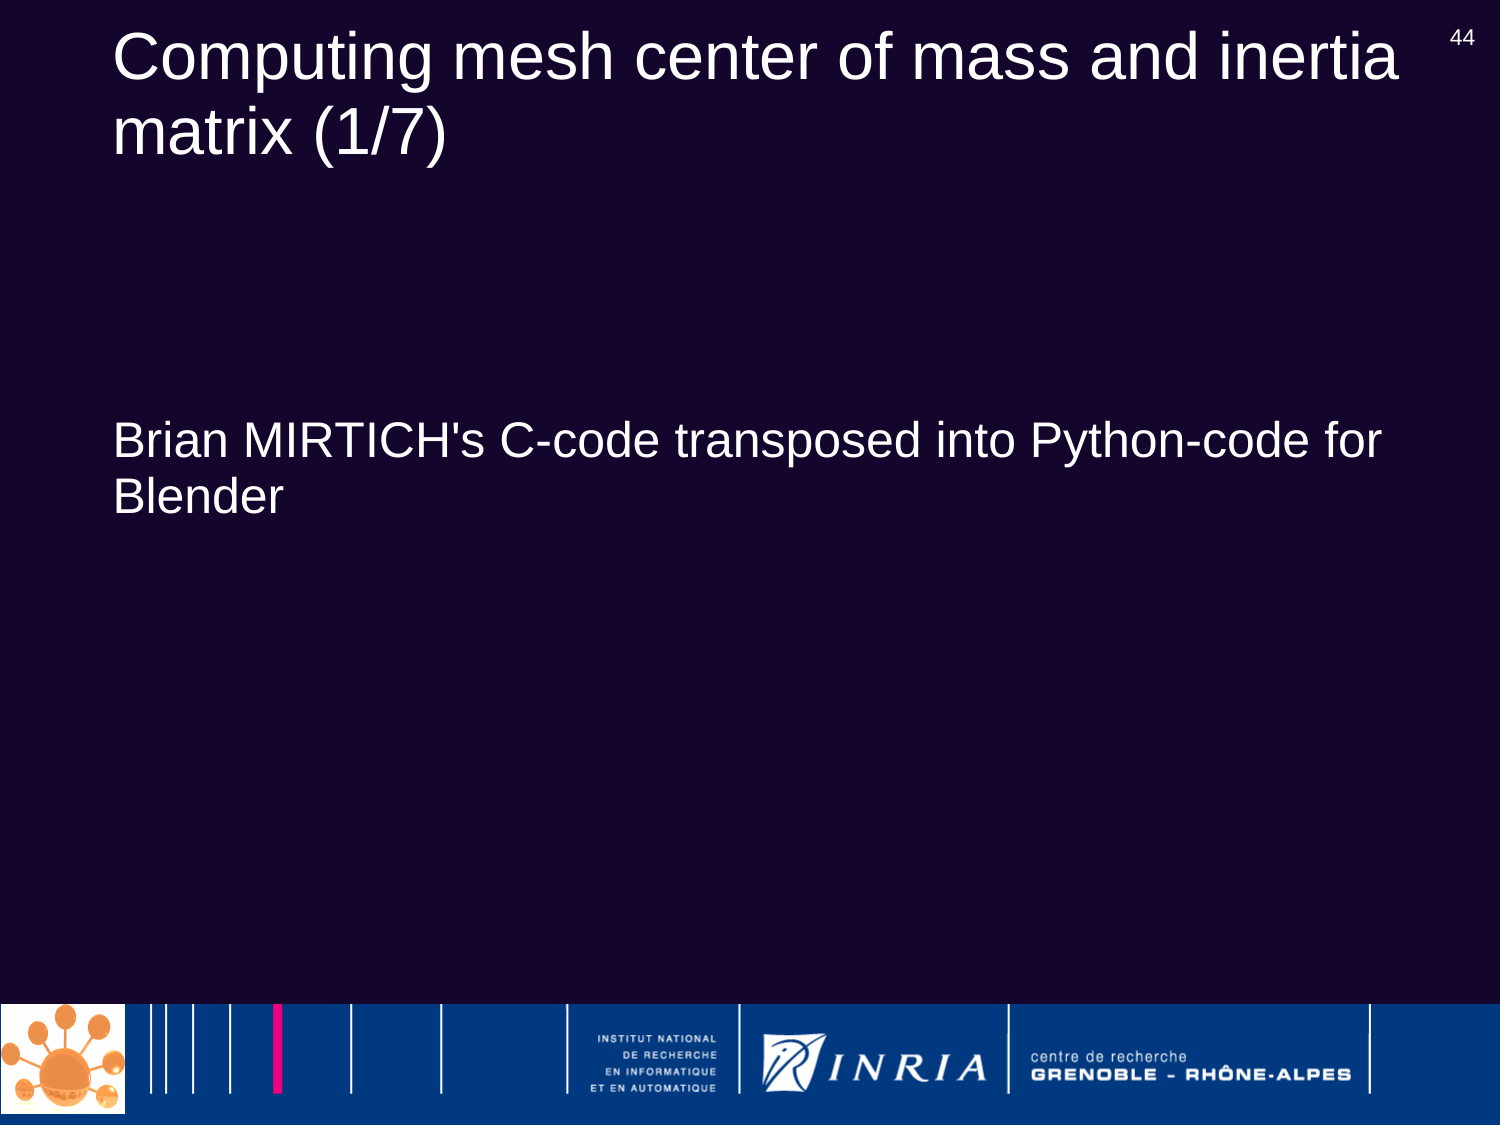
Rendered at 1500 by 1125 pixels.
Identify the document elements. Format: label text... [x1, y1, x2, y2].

list Brian MIRTICH's C-code transposed into Python-code for Blender [112, 412, 1476, 973]
picture [0, 1004, 1500, 1125]
title Computing mesh center of mass and inertia matrix (1/7) [112, 7, 1474, 181]
